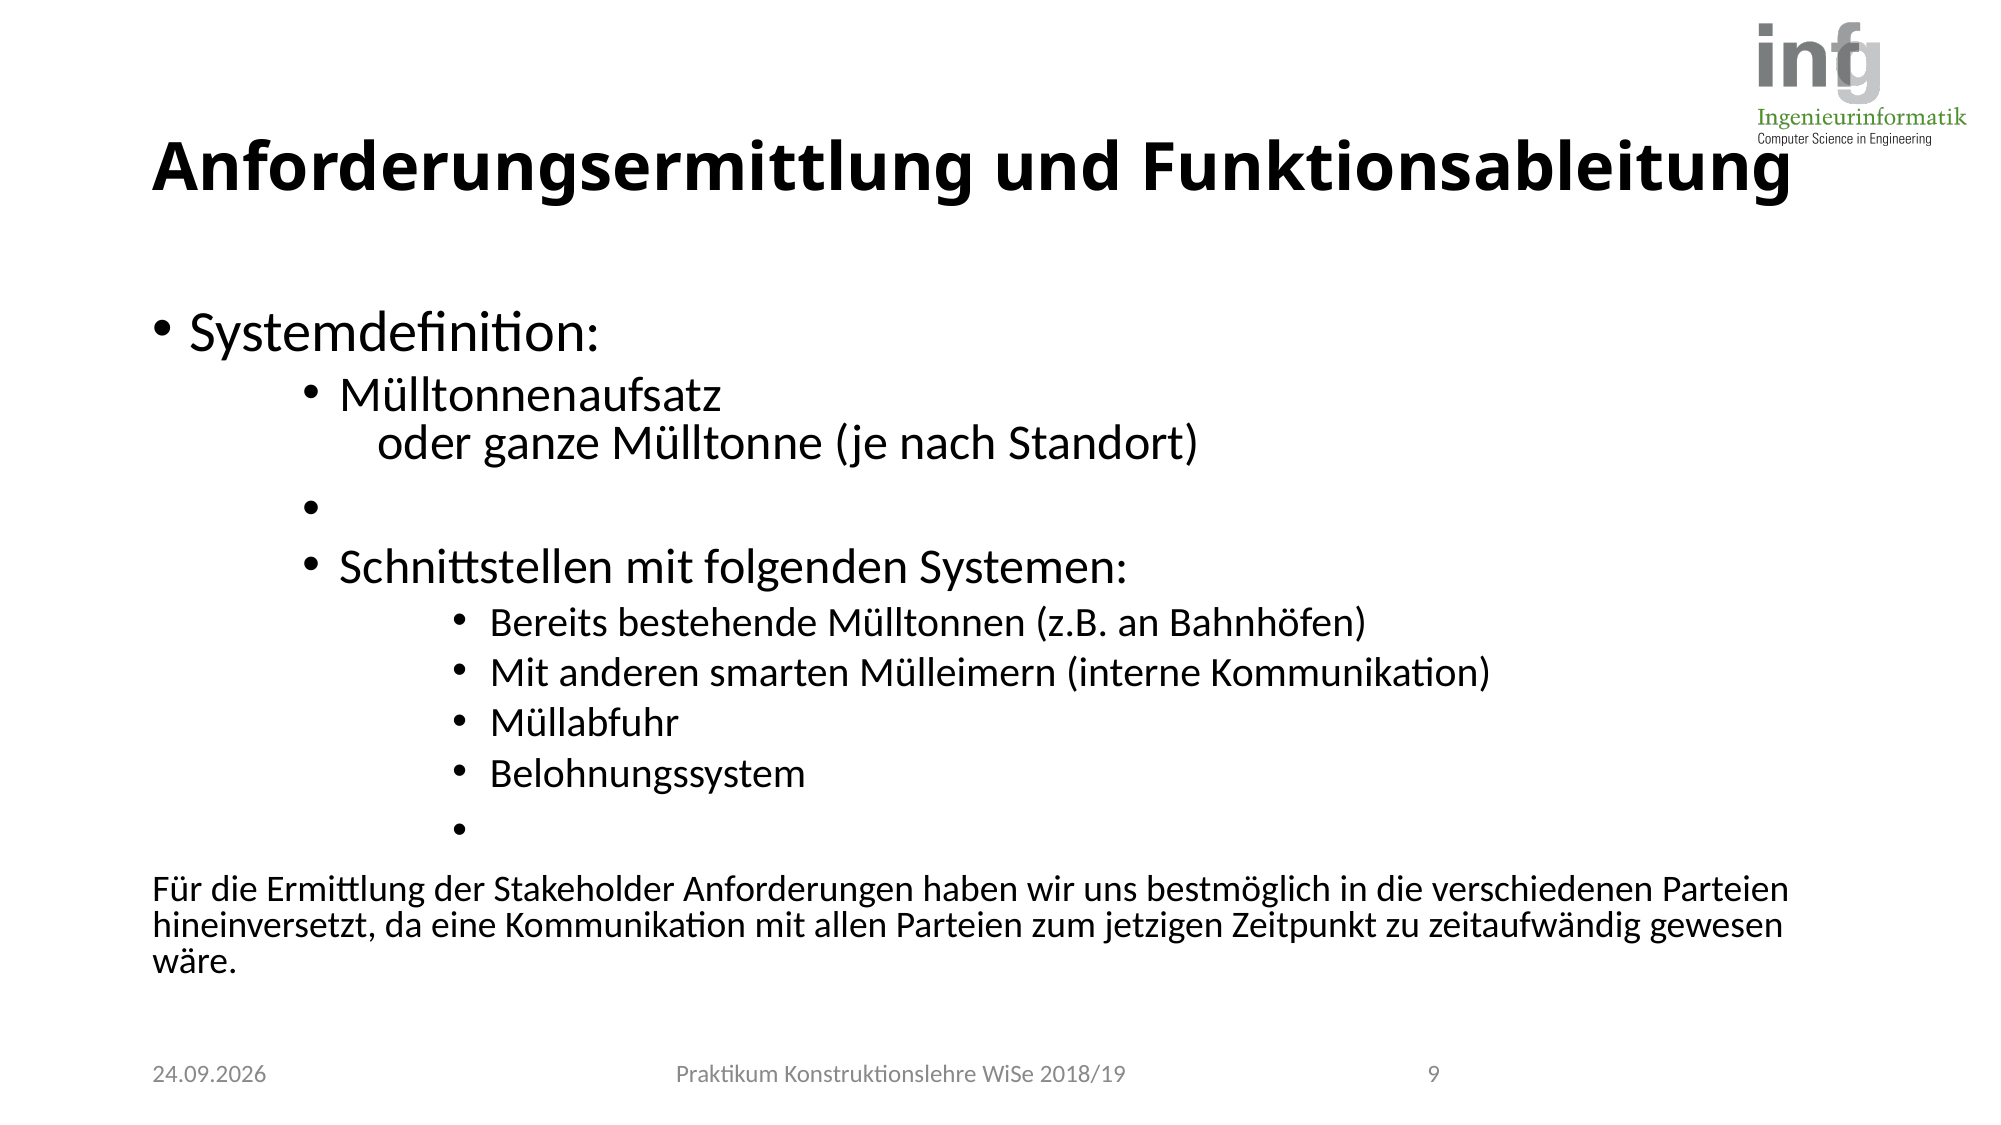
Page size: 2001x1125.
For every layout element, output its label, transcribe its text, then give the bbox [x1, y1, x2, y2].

list Systemdefinition: Mülltonnenaufsatz oder ganze Mülltonne (je nach Standort) Schnittstellen mit folgenden Systemen: Bereits bestehende Mülltonnen (z.B. an Bahnhöfen) Mit anderen smarten Mülleimern (interne Kommunikation) Müllabfuhr Belohnungssystem Für die Ermittlung der Stakeholder Anforderungen haben wir uns bestmöglich in die verschiedenen Parteien hineinversetzt, da eine Kommunikation mit allen Parteien zum jetzigen Zeitpunkt zu zeitaufwändig gewesen wäre. [137, 299, 1863, 1014]
title Anforderungsermittlung und Funktionsableitung [137, 59, 1863, 278]
text_box 9 [1412, 1042, 1863, 1103]
text_box 10.01.2019 [137, 1042, 403, 1103]
text_box Praktikum Konstruktionslehre WiSe 2018/19 [403, 1042, 1400, 1103]
